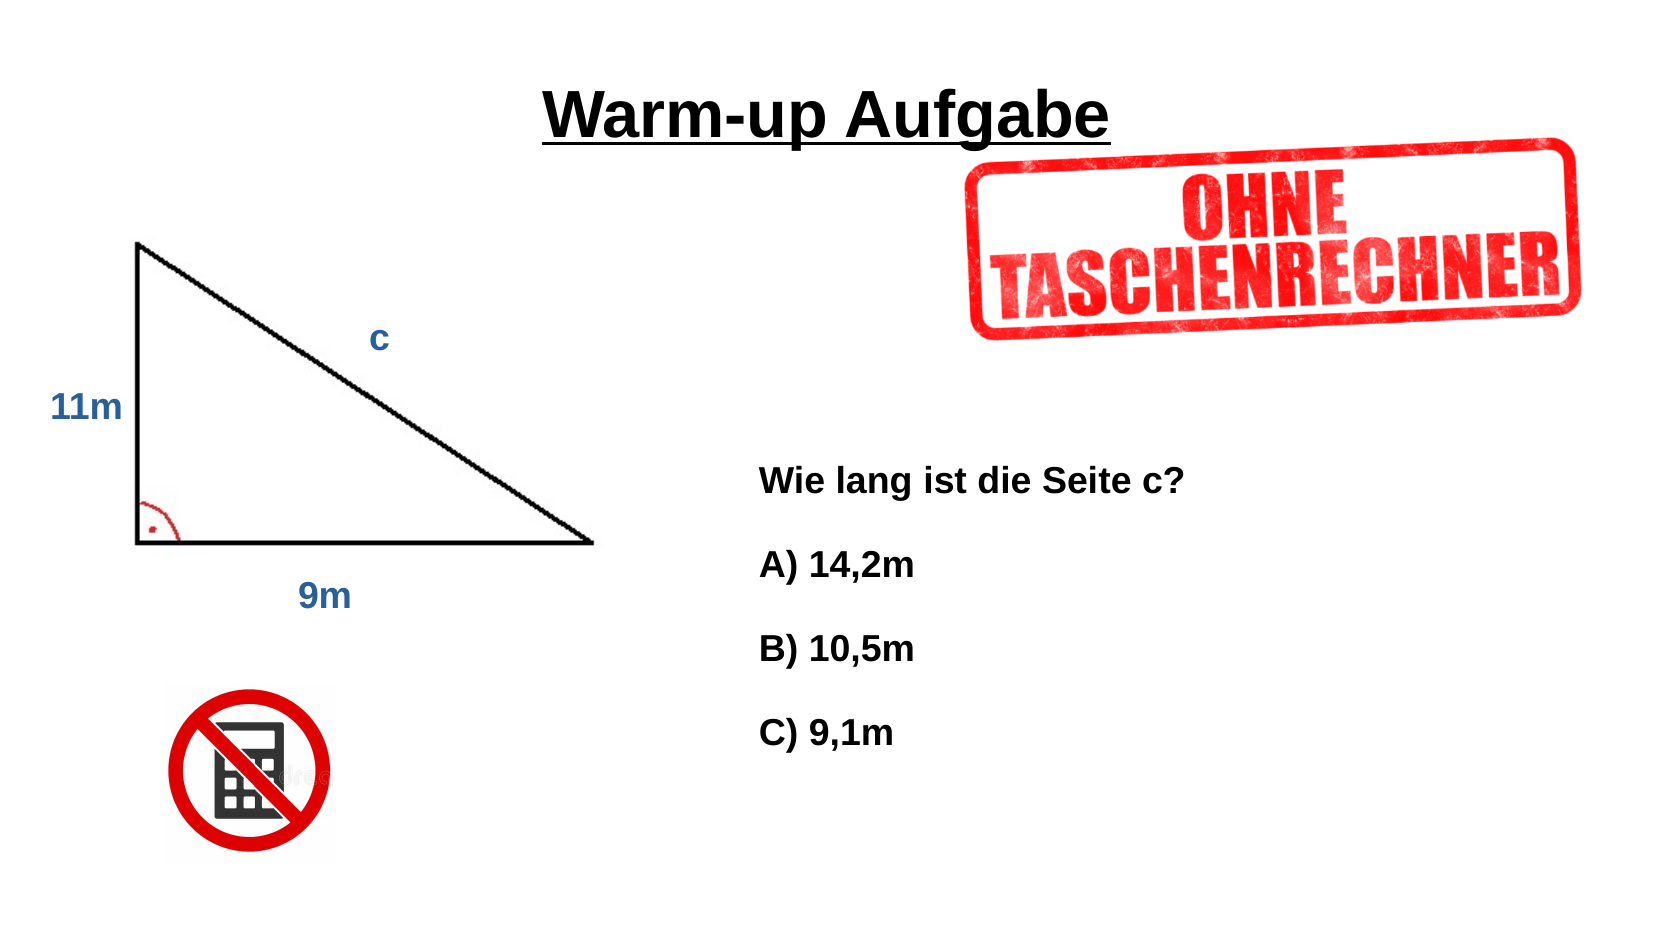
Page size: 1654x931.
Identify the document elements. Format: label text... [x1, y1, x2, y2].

picture [933, 106, 1612, 371]
title Warm-up Aufgabe [82, 37, 1571, 193]
text_box Wie lang ist die Seite c? A) 14,2m B) 10,5m C) 9,1m [744, 452, 1323, 804]
text_box 11m [35, 377, 237, 435]
picture [165, 683, 335, 863]
text_box c [354, 309, 556, 367]
text_box 9m [283, 566, 485, 624]
picture [129, 236, 602, 559]
